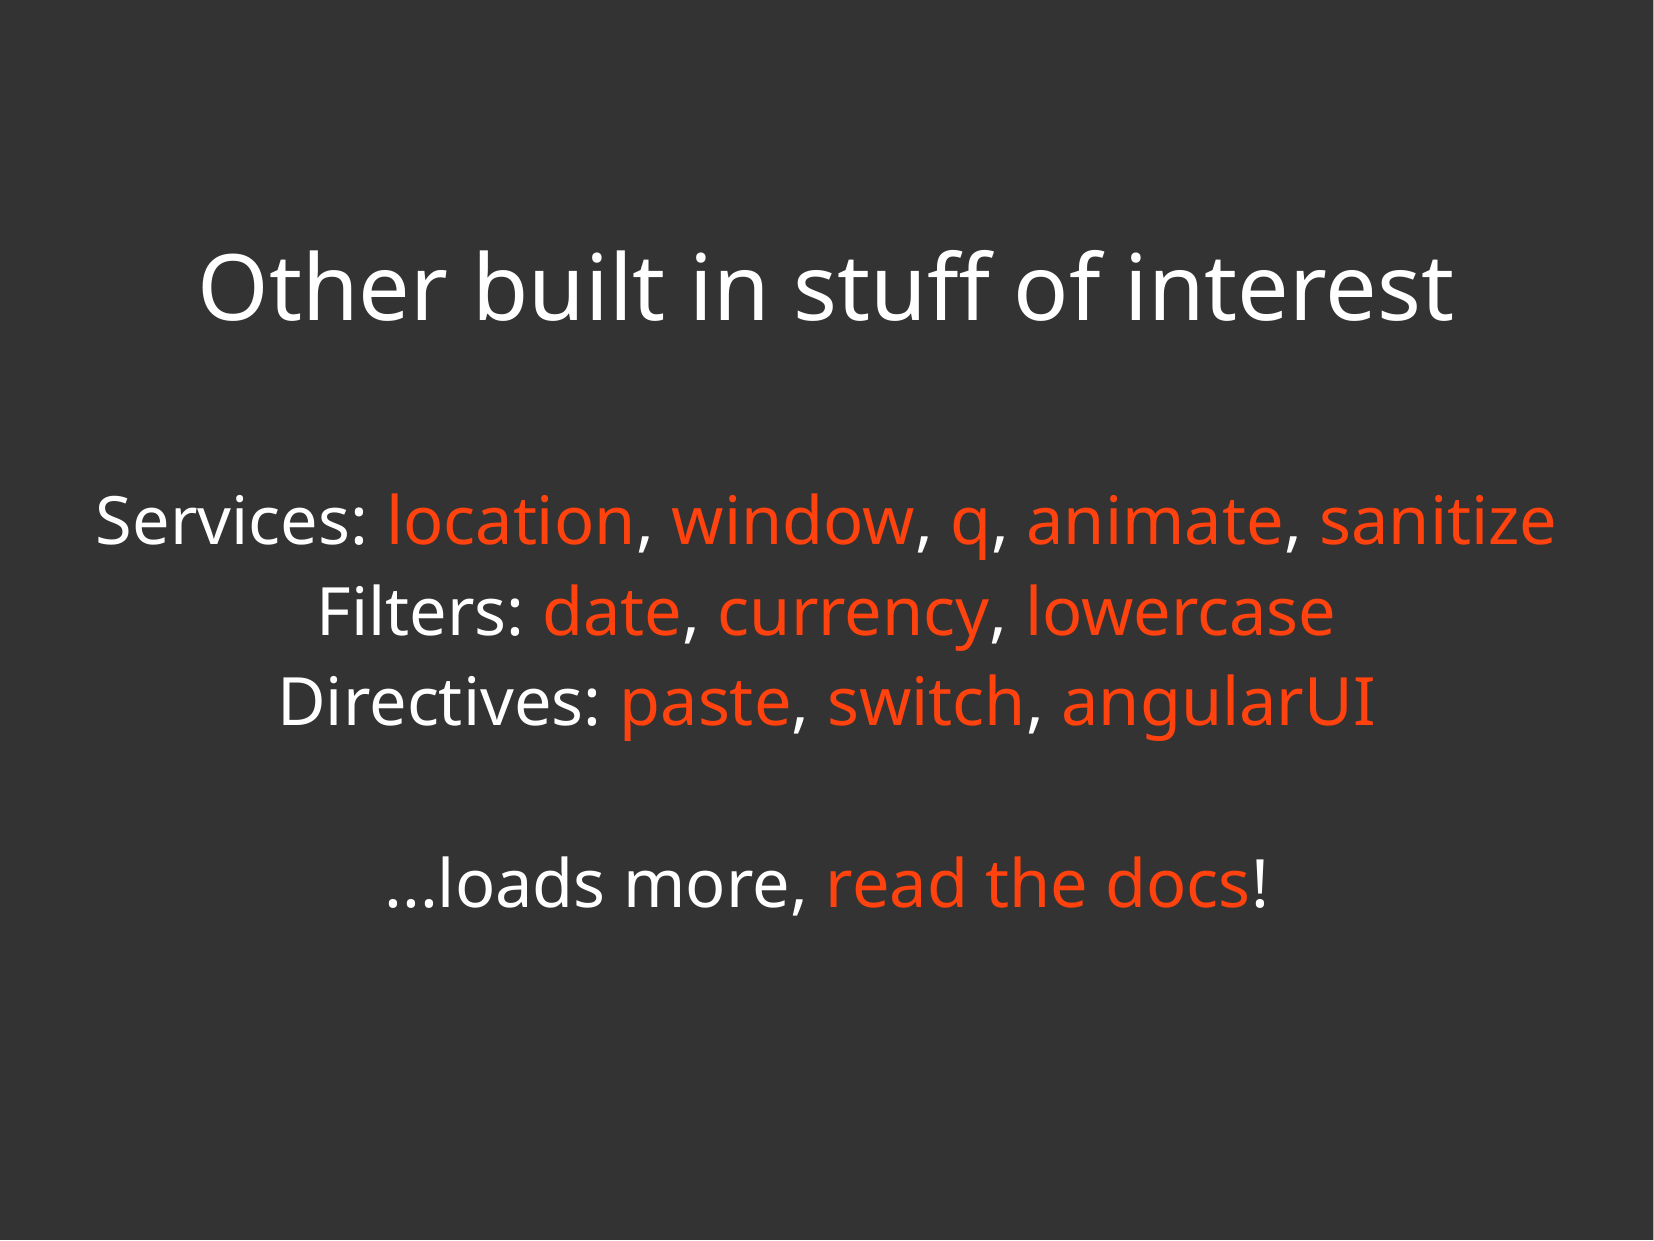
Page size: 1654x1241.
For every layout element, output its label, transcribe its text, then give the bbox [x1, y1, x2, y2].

subtitle Other built in stuff of interest Services: location, window, q, animate, sanitize Filters: date, currency, lowercase Directives: paste, switch, angularUI ...loads more, read the docs! [82, 260, 1571, 980]
